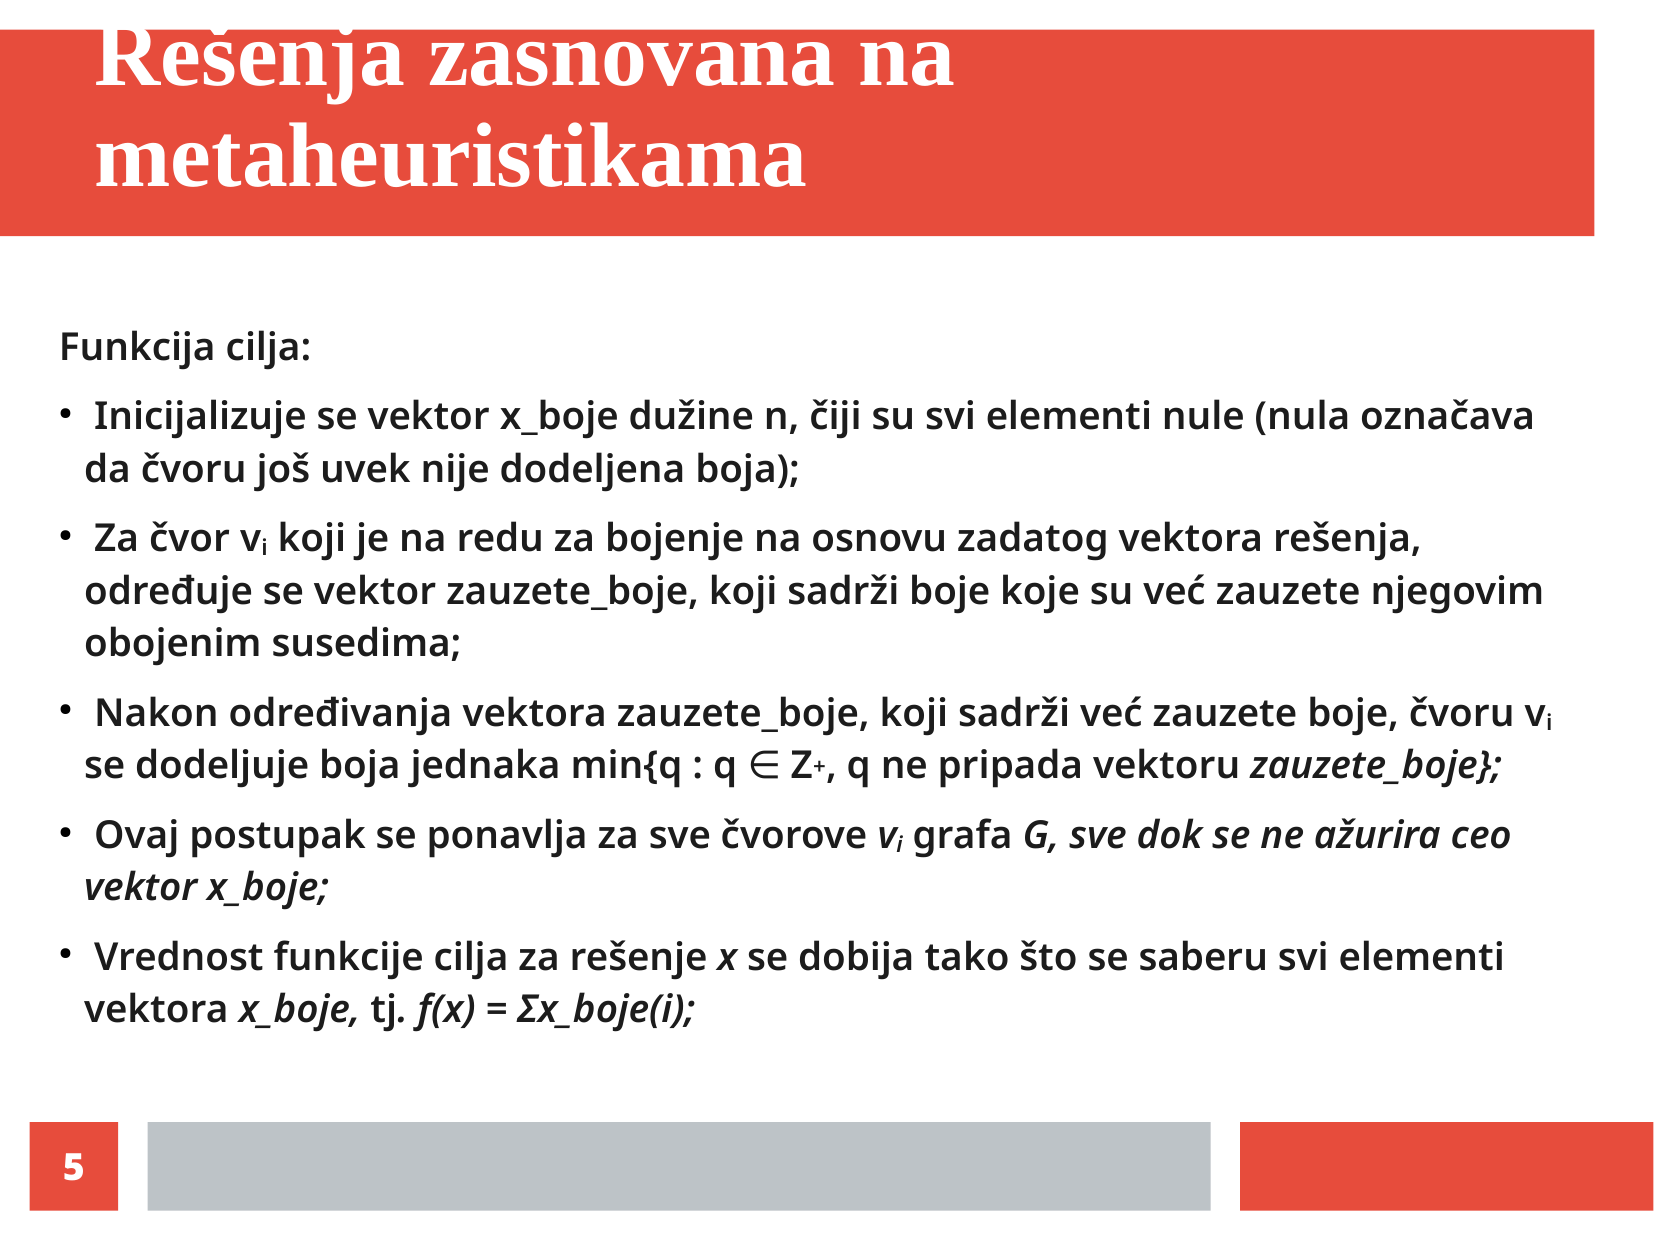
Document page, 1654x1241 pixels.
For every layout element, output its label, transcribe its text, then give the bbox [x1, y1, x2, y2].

list Funkcija cilja: Inicijalizuje se vektor x_boje dužine n, čiji su svi elementi nule (nula označava da čvoru još uvek nije dodeljena boja); Za čvor vi koji je na redu za bojenje na osnovu zadatog vektora rešenja, određuje se vektor zauzete_boje, koji sadrži boje koje su već zauzete njegovim obojenim susedima; Nakon određivanja vektora zauzete_boje, koji sadrži već zauzete boje, čvoru vi se dodeljuje boja jednaka min{q : q ∈ Z+, q ne pripada vektoru zauzete_boje}; Ovaj postupak se ponavlja za sve čvorove vi grafa G, sve dok se ne ažurira ceo vektor x_boje; Vrednost funkcije cilja za rešenje x se dobija tako što se saberu svi elementi vektora x_boje, tj. f(x) = Σx_boje(i); [59, 318, 1565, 1087]
title Rešenja zasnovana na metaheuristikama [59, 59, 1595, 207]
